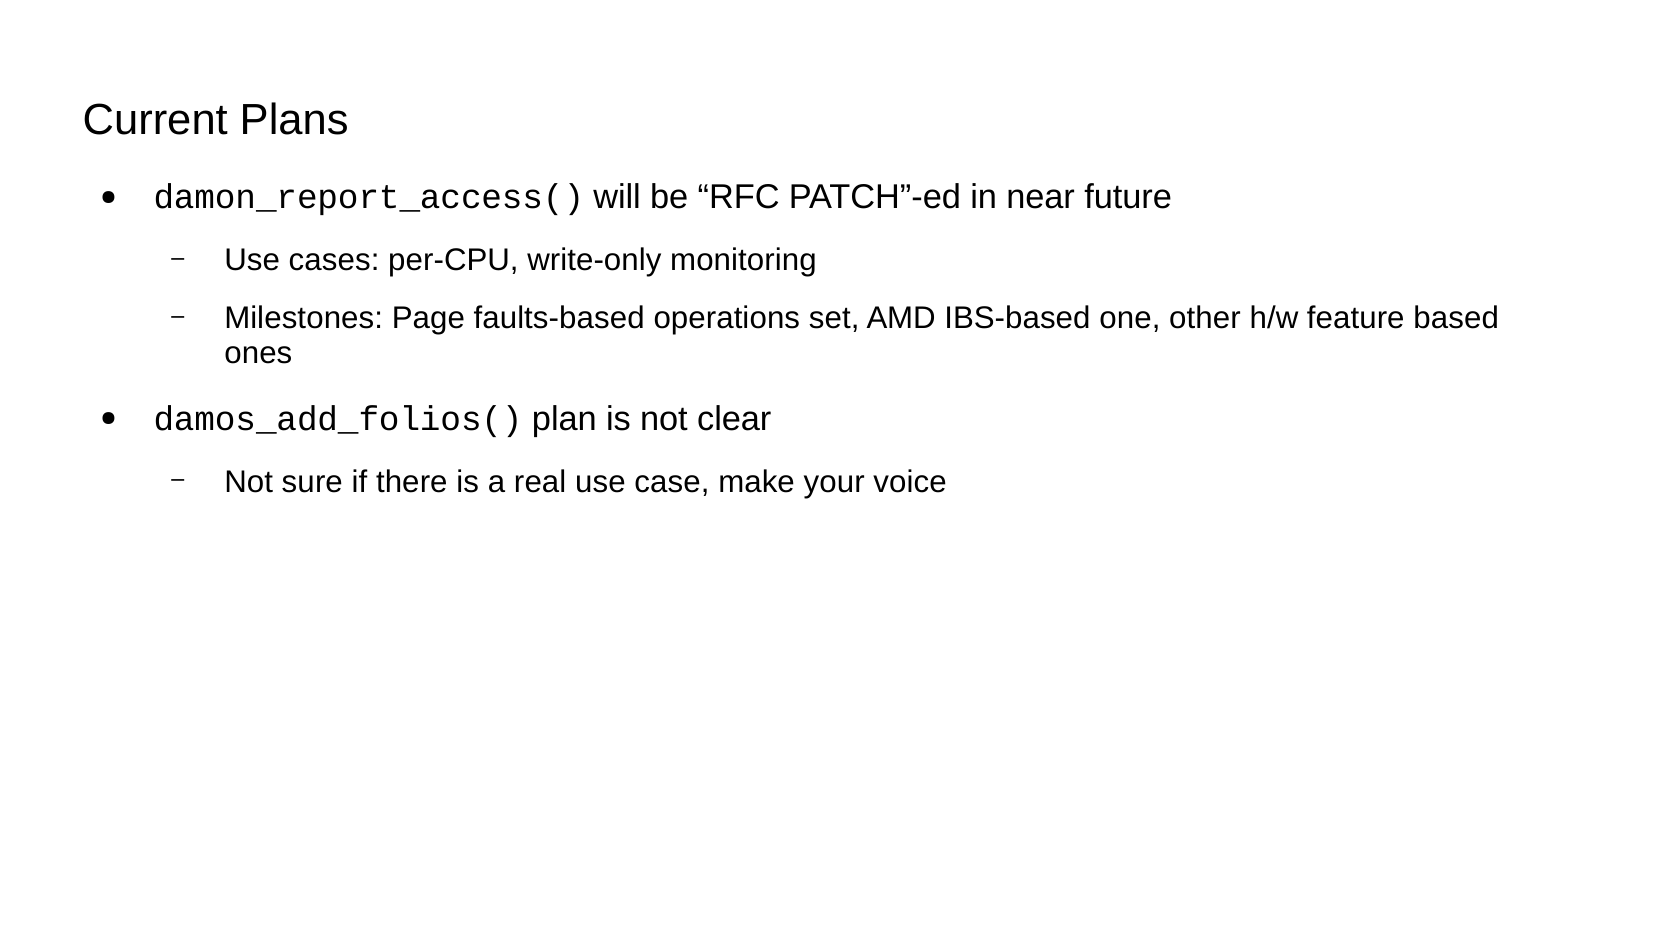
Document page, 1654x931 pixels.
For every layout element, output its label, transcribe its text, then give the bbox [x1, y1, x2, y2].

list damon_report_access() will be “RFC PATCH”-ed in near future Use cases: per-CPU, write-only monitoring Milestones: Page faults-based operations set, AMD IBS-based one, other h/w feature based ones damos_add_folios() plan is not clear Not sure if there is a real use case, make your voice [82, 177, 1571, 833]
title Current Plans [82, 81, 1571, 157]
